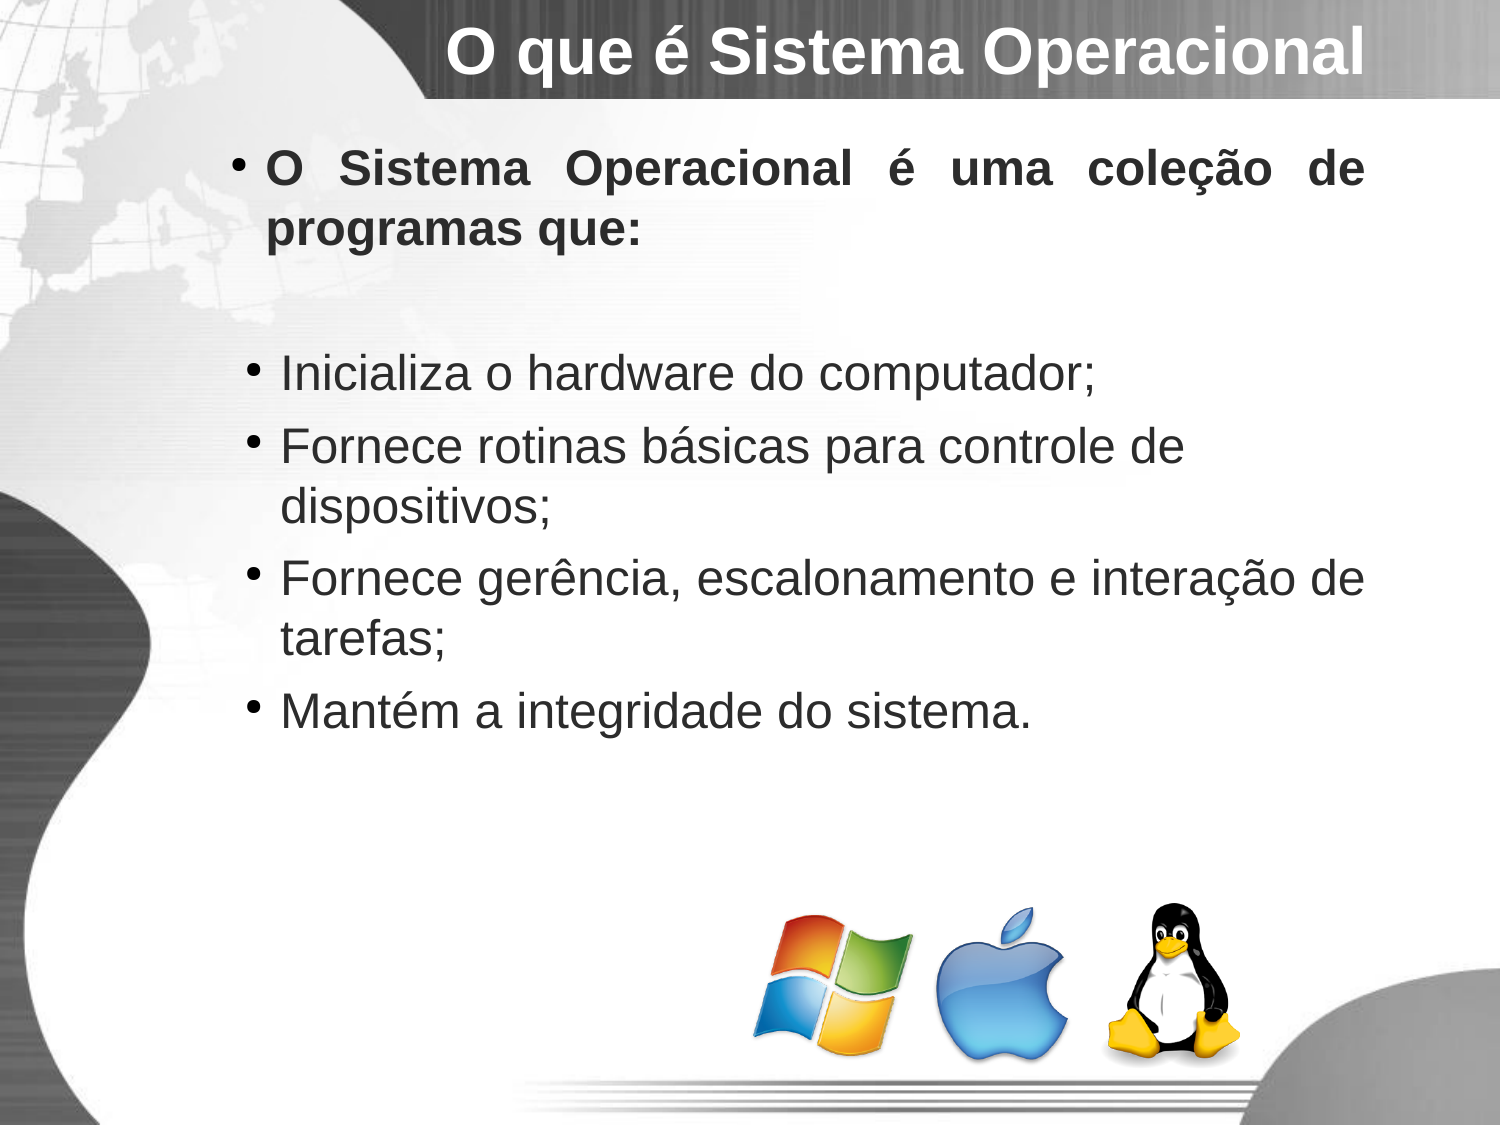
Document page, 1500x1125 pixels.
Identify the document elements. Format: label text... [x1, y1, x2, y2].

list O Sistema Operacional é uma coleção de programas que: Inicializa o hardware do computador; Fornece rotinas básicas para controle de dispositivos; Fornece gerência, escalonamento e interação de tarefas; Mantém a integridade do sistema. [159, 128, 1468, 1086]
picture [0, 0, 1500, 1125]
title O que é Sistema Operacional [430, 0, 1489, 97]
